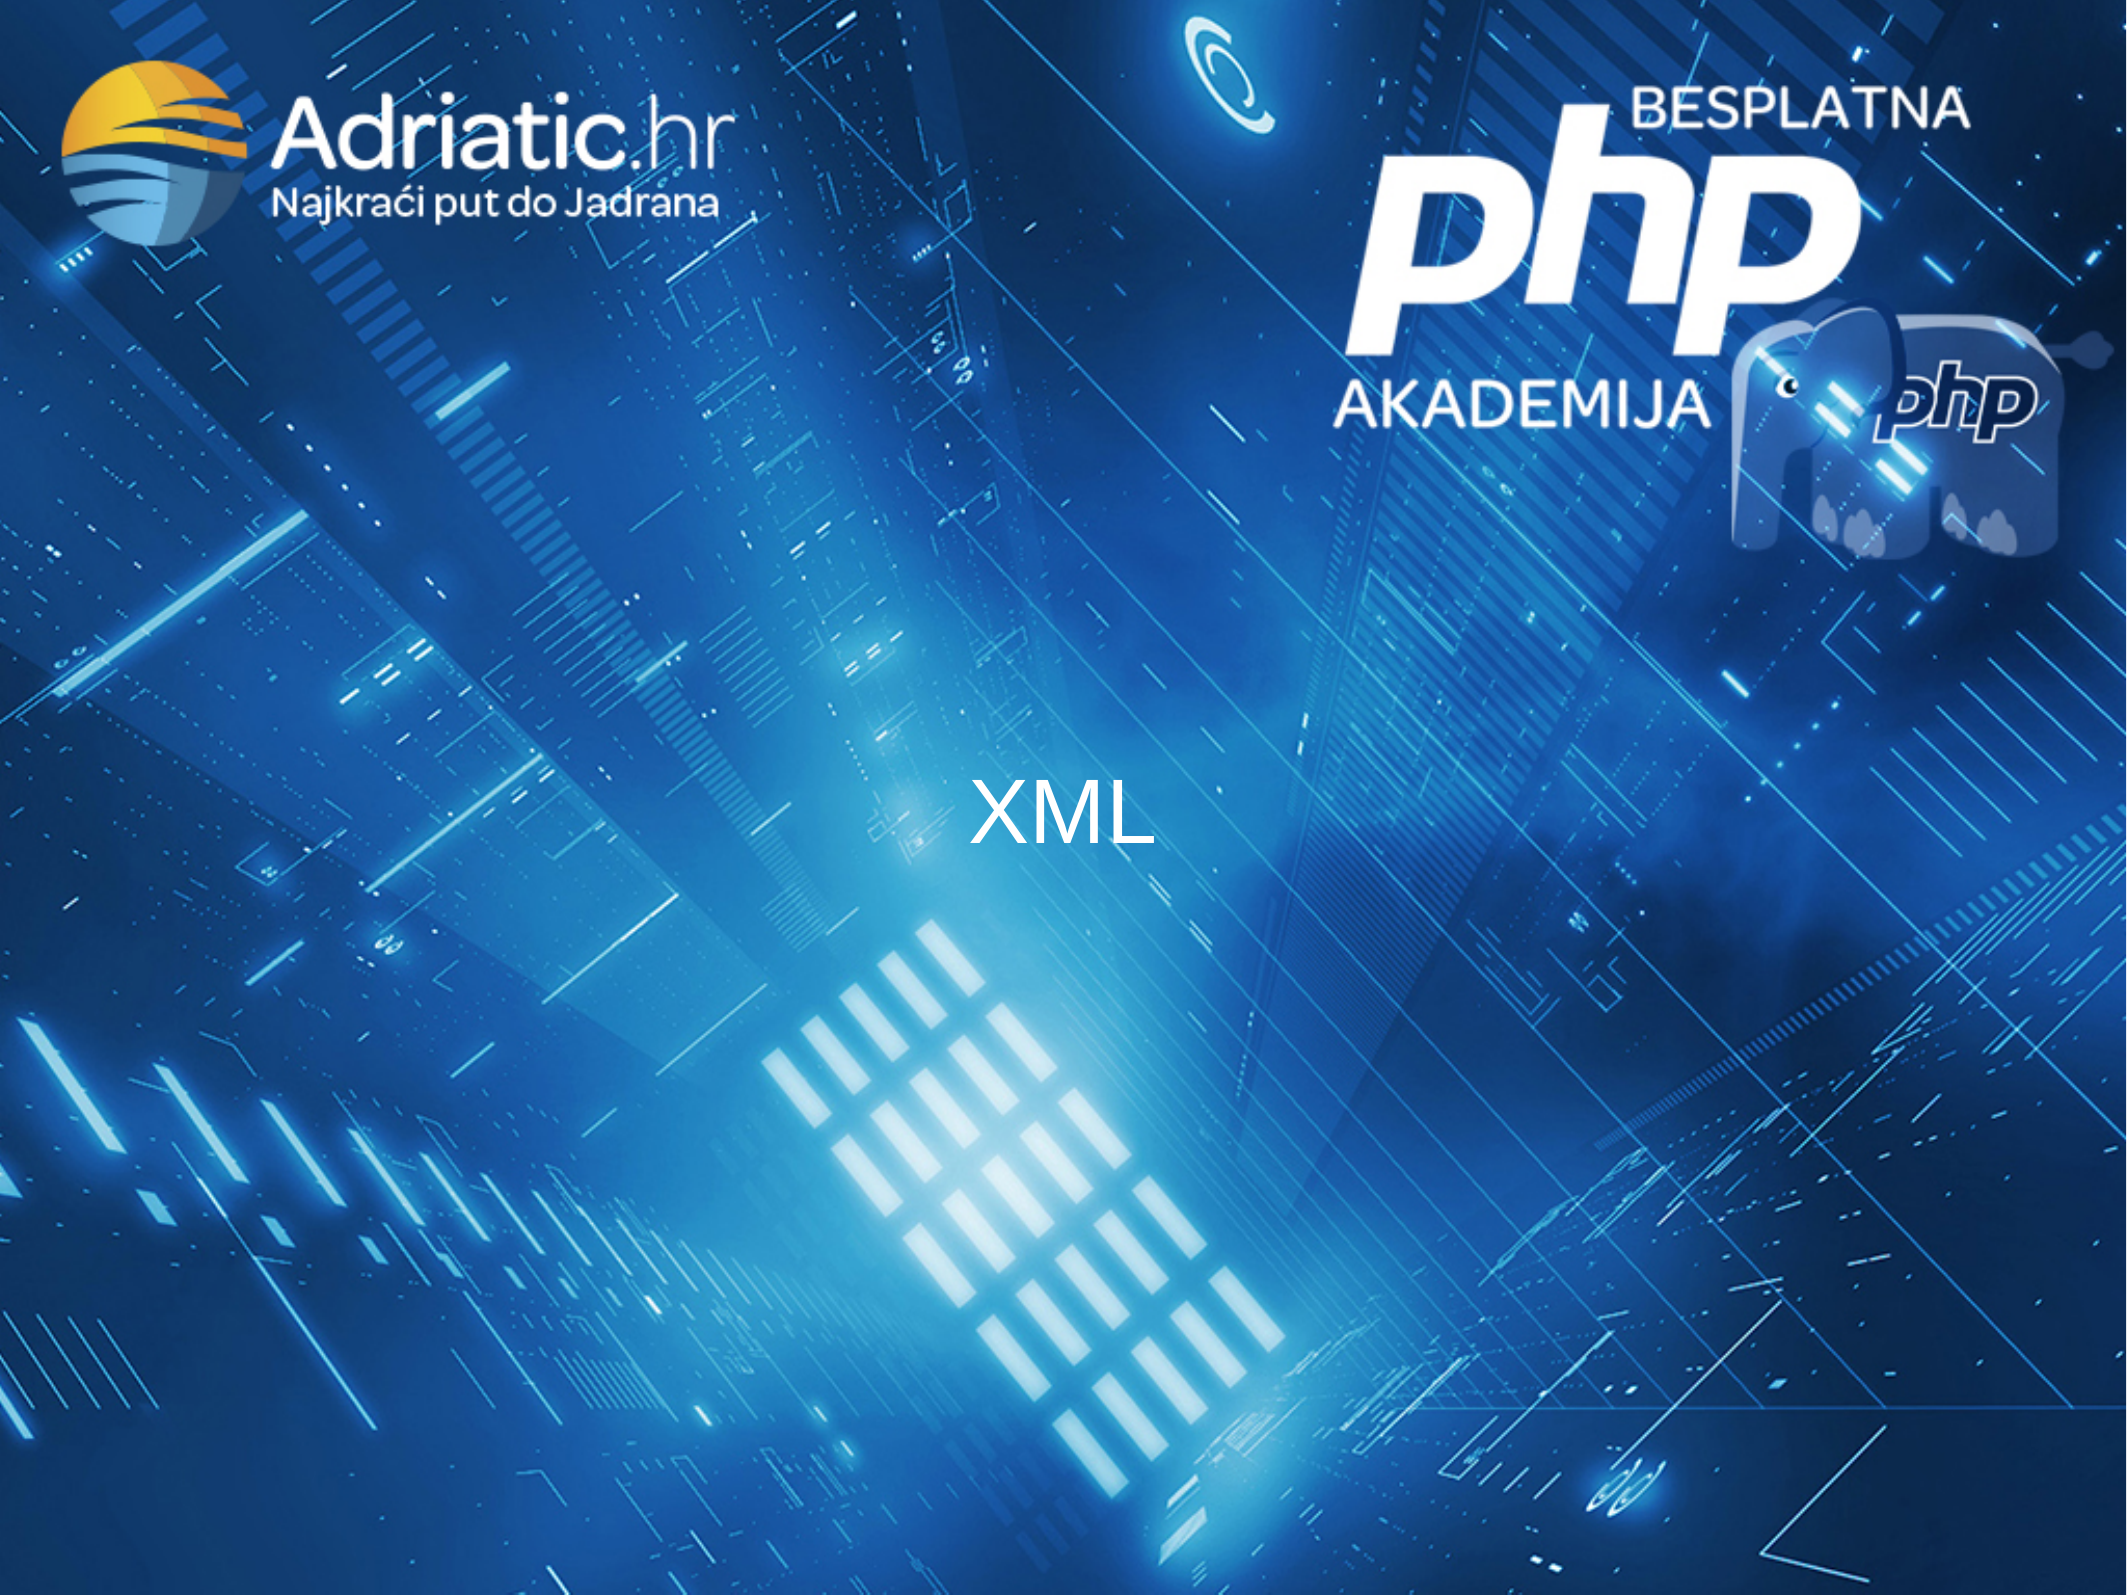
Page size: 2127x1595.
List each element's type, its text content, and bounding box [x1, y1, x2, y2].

picture [0, 0, 2127, 1595]
title XML [106, 678, 2020, 945]
